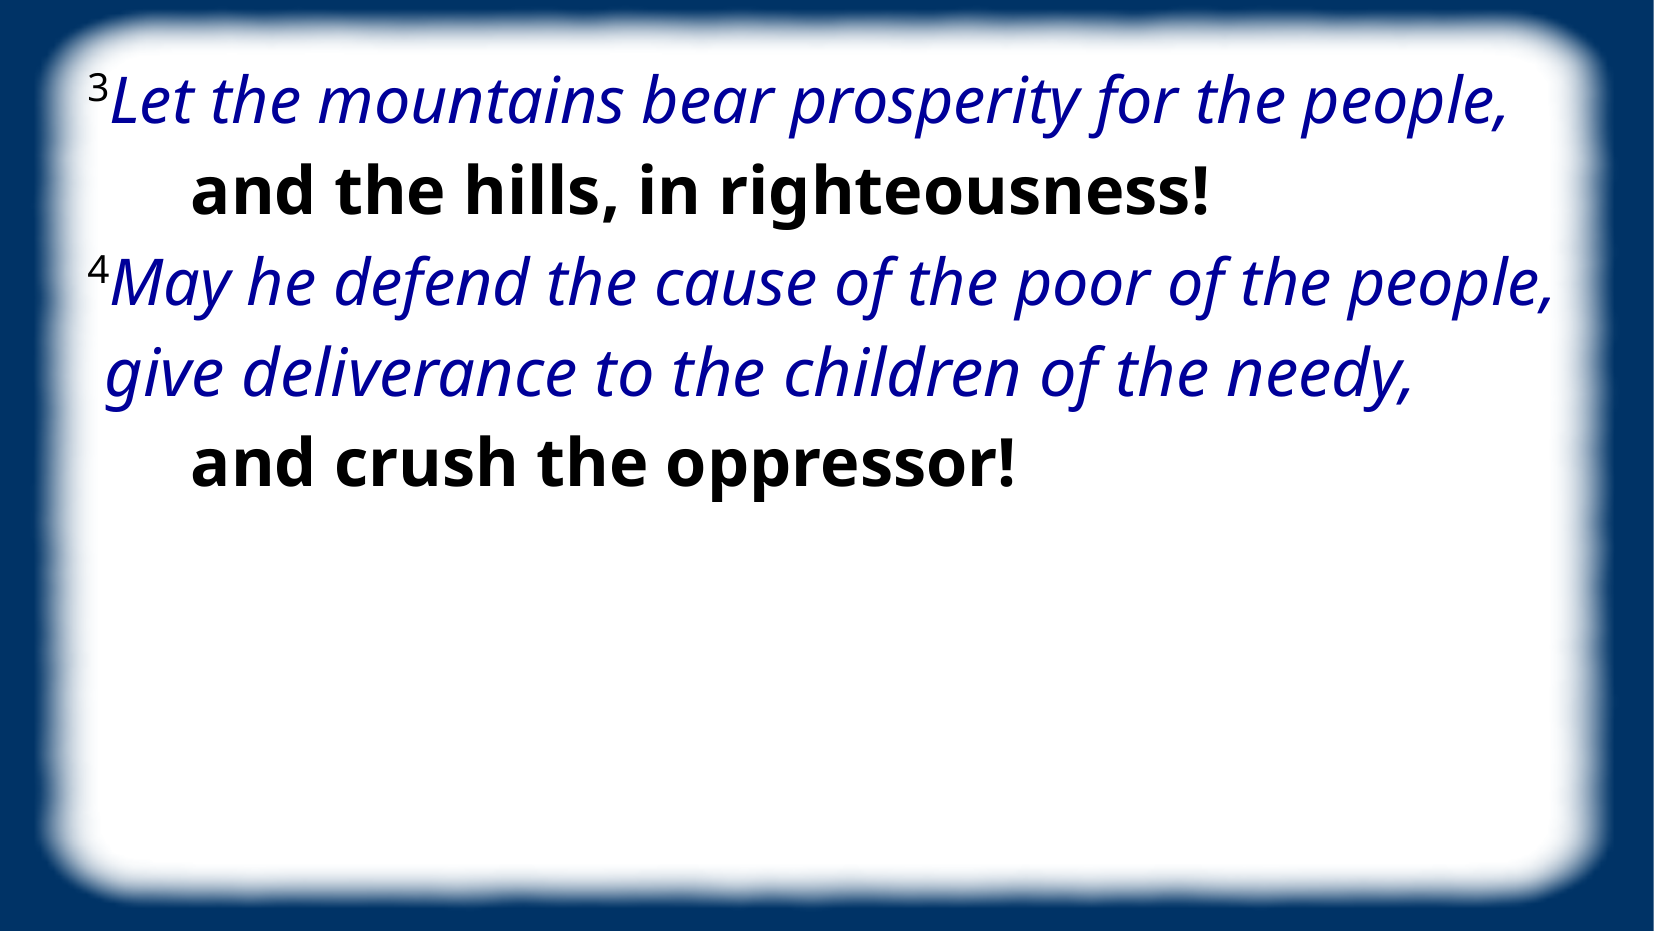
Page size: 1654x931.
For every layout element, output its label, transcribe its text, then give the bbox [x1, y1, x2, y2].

picture [0, 0, 1654, 931]
text_box 3Let the mountains bear prosperity for the people, and the hills, in righteousness! 4May he defend the cause of the poor of the people, give deliverance to the children of the needy, and crush the oppressor! [72, 45, 1588, 526]
